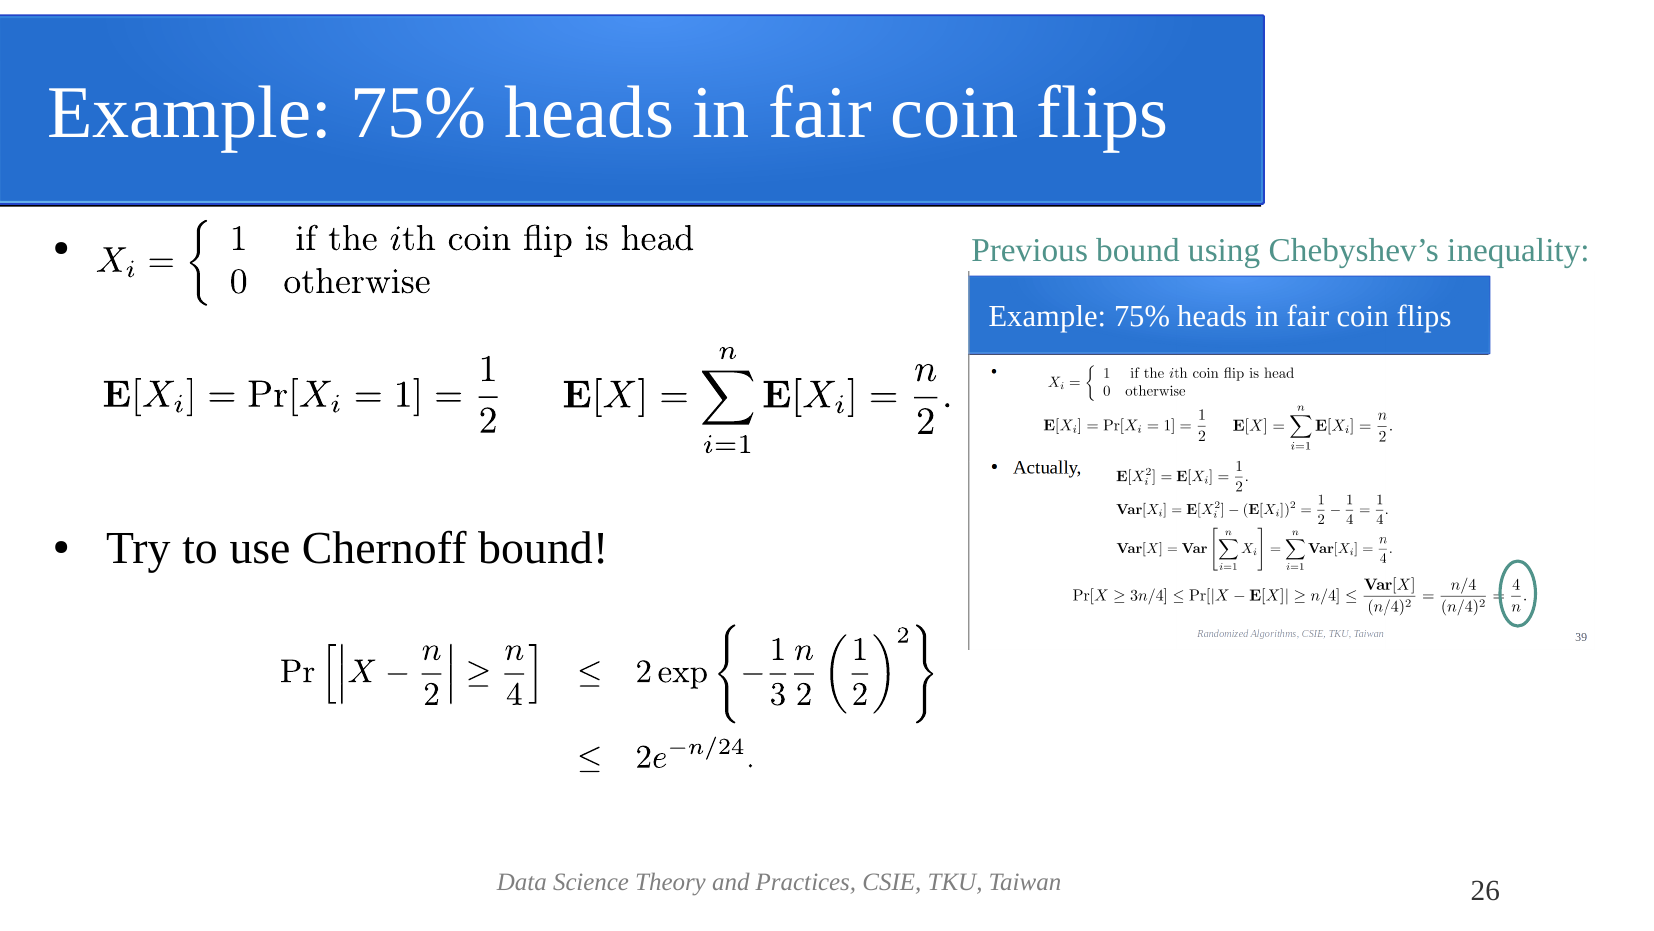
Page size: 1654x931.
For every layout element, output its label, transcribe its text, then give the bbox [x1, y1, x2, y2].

text_box Previous bound using Chebyshev’s inequality: [956, 224, 1613, 278]
title Example: 75% heads in fair coin flips [47, 35, 1199, 189]
picture [968, 278, 1595, 650]
picture [561, 345, 951, 455]
picture [94, 218, 695, 308]
picture [279, 624, 934, 773]
picture [100, 354, 500, 435]
list Try to use Chernoff bound! [35, 224, 1524, 764]
